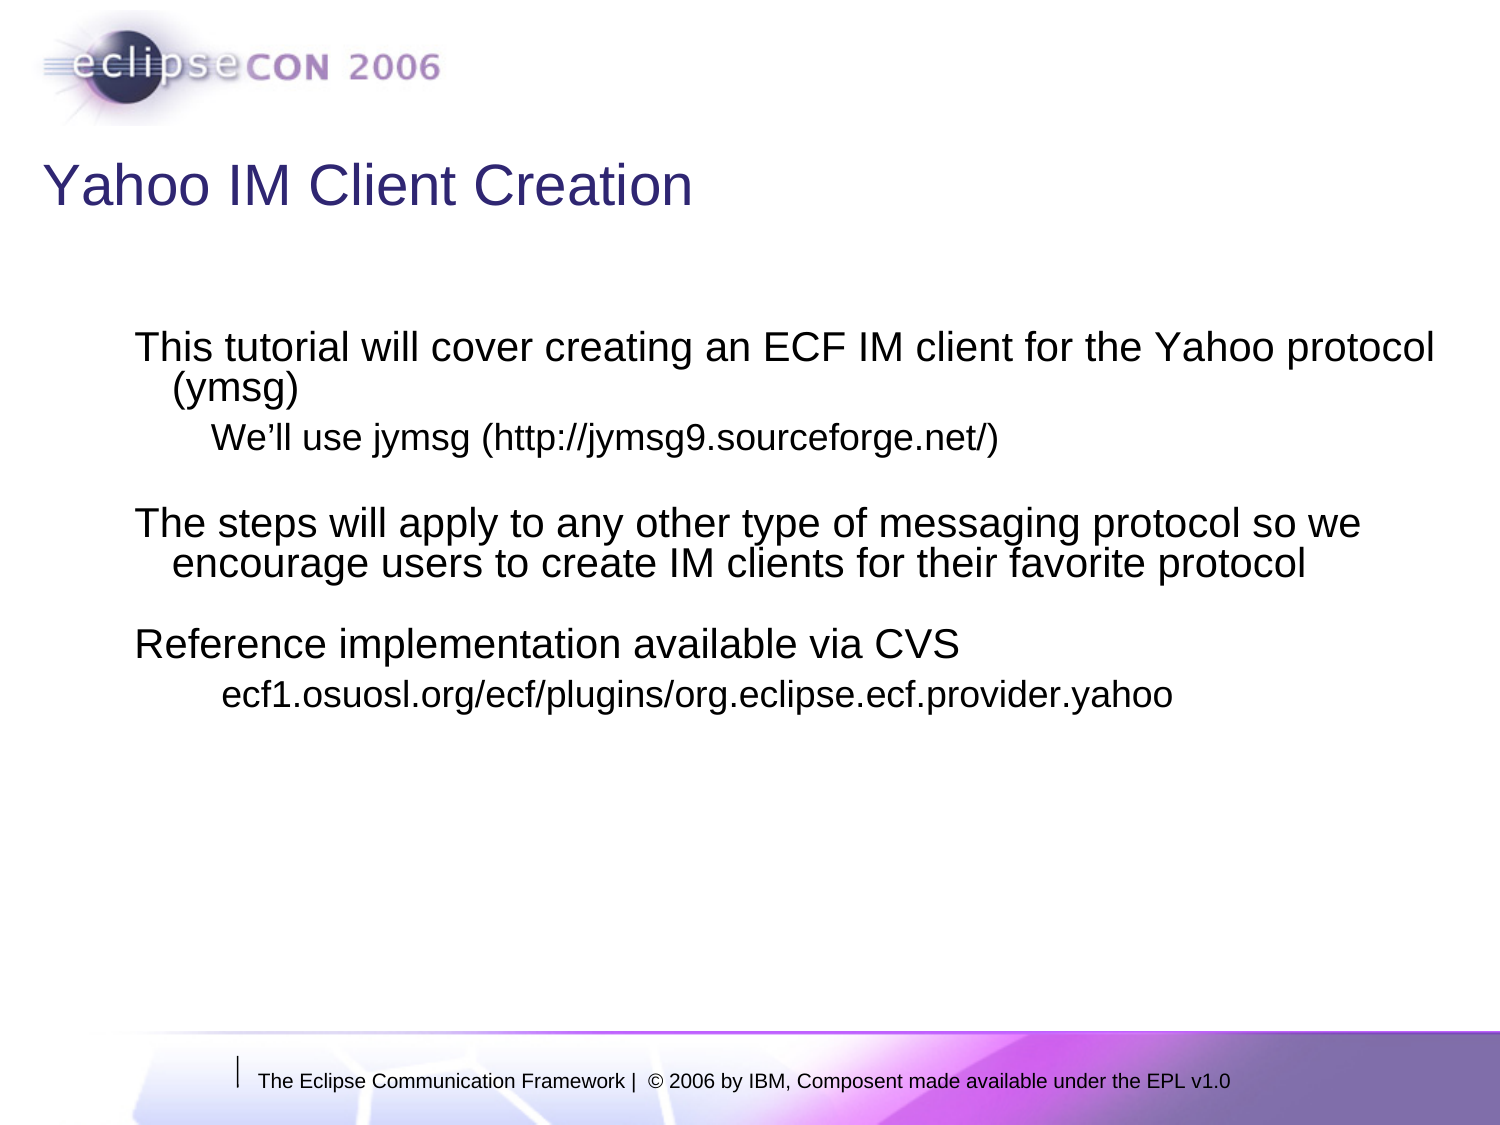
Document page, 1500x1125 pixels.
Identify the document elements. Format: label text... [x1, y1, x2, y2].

picture [0, 1031, 1500, 1125]
picture [31, 10, 1040, 126]
list This tutorial will cover creating an ECF IM client for the Yahoo protocol (ymsg) We’ll use jymsg (http://jymsg9.sourceforge.net/) The steps will apply to any other type of messaging protocol so we encourage users to create IM clients for their favorite protocol Reference implementation available via CVS ecf1.osuosl.org/ecf/plugins/org.eclipse.ecf.provider.yahoo [119, 321, 1500, 1027]
title Yahoo IM Client Creation [27, 157, 1500, 248]
